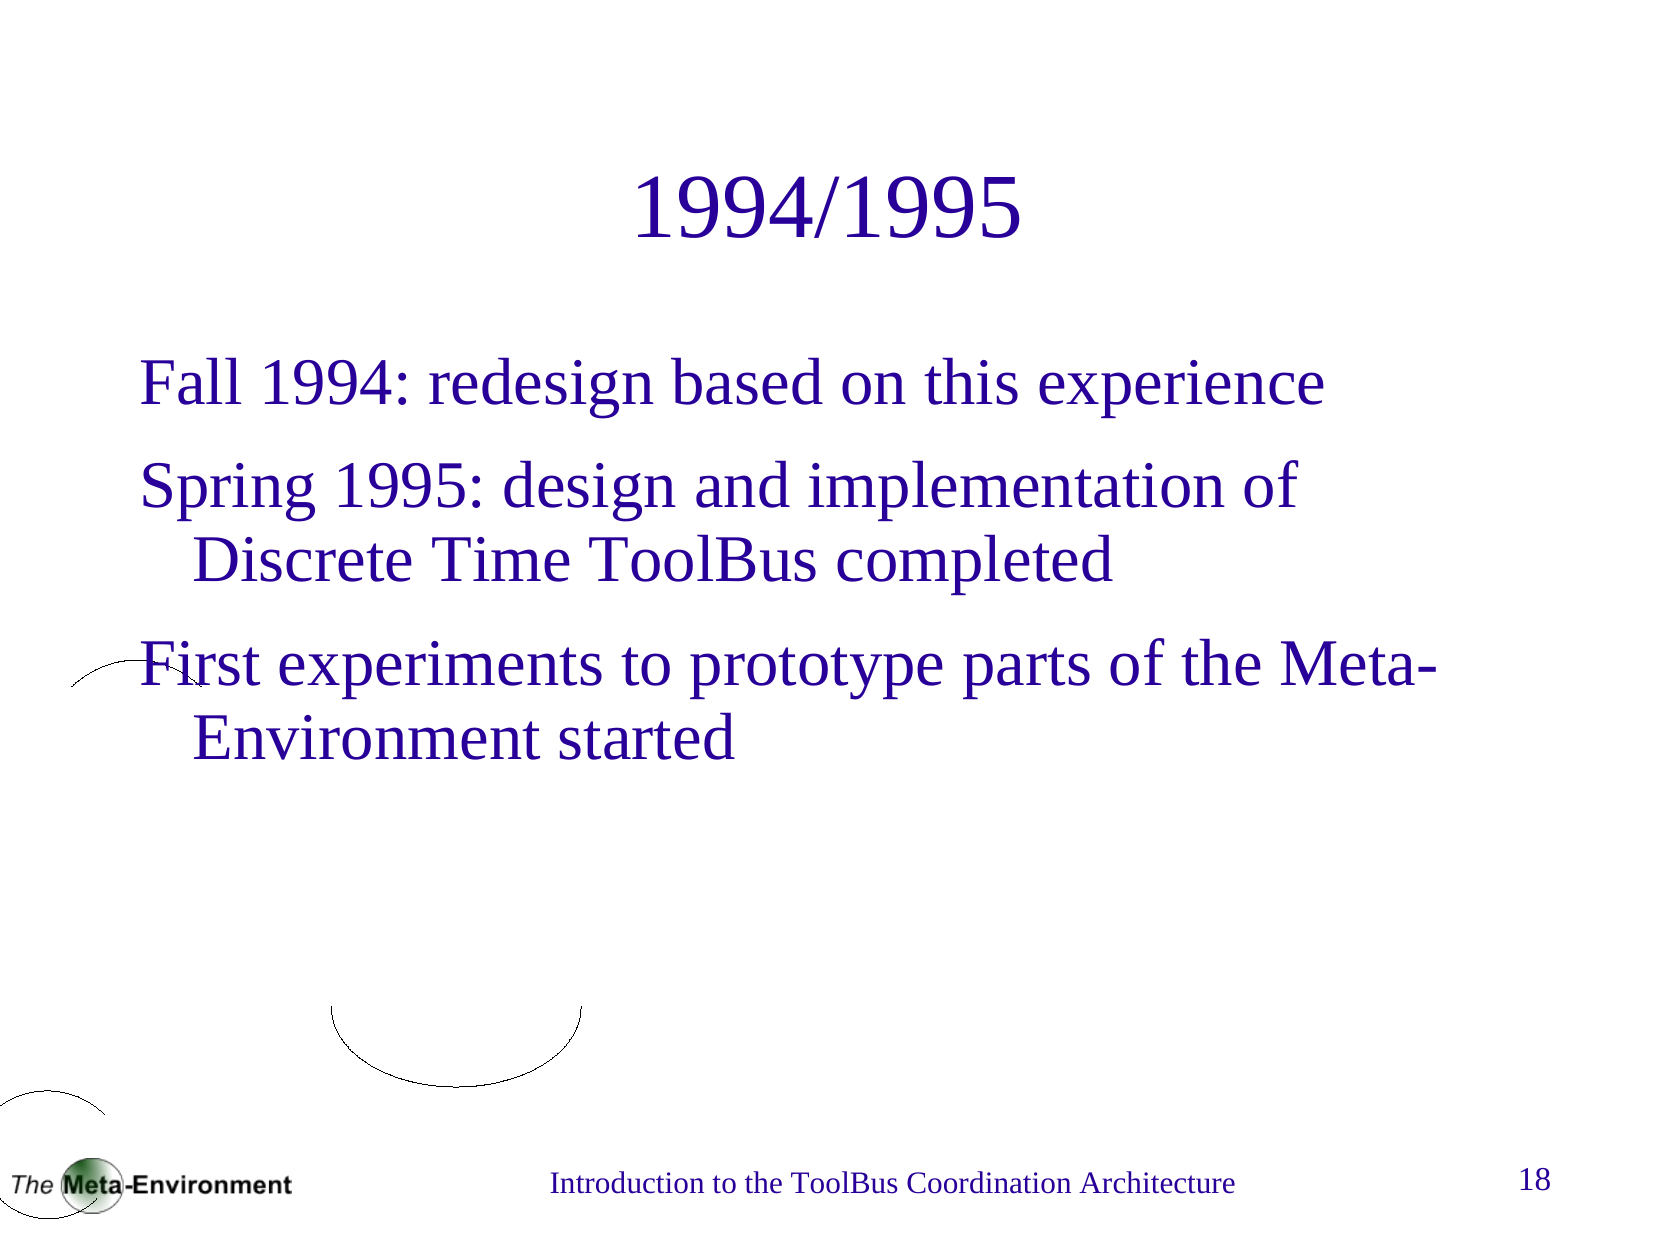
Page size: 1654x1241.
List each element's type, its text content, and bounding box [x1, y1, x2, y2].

picture [12, 1158, 292, 1214]
list Fall 1994: redesign based on this experience Spring 1995: design and implementation of Discrete Time ToolBus completed First experiments to prototype parts of the Meta-Environment started [121, 344, 1534, 1127]
title 1994/1995 [121, 102, 1534, 311]
